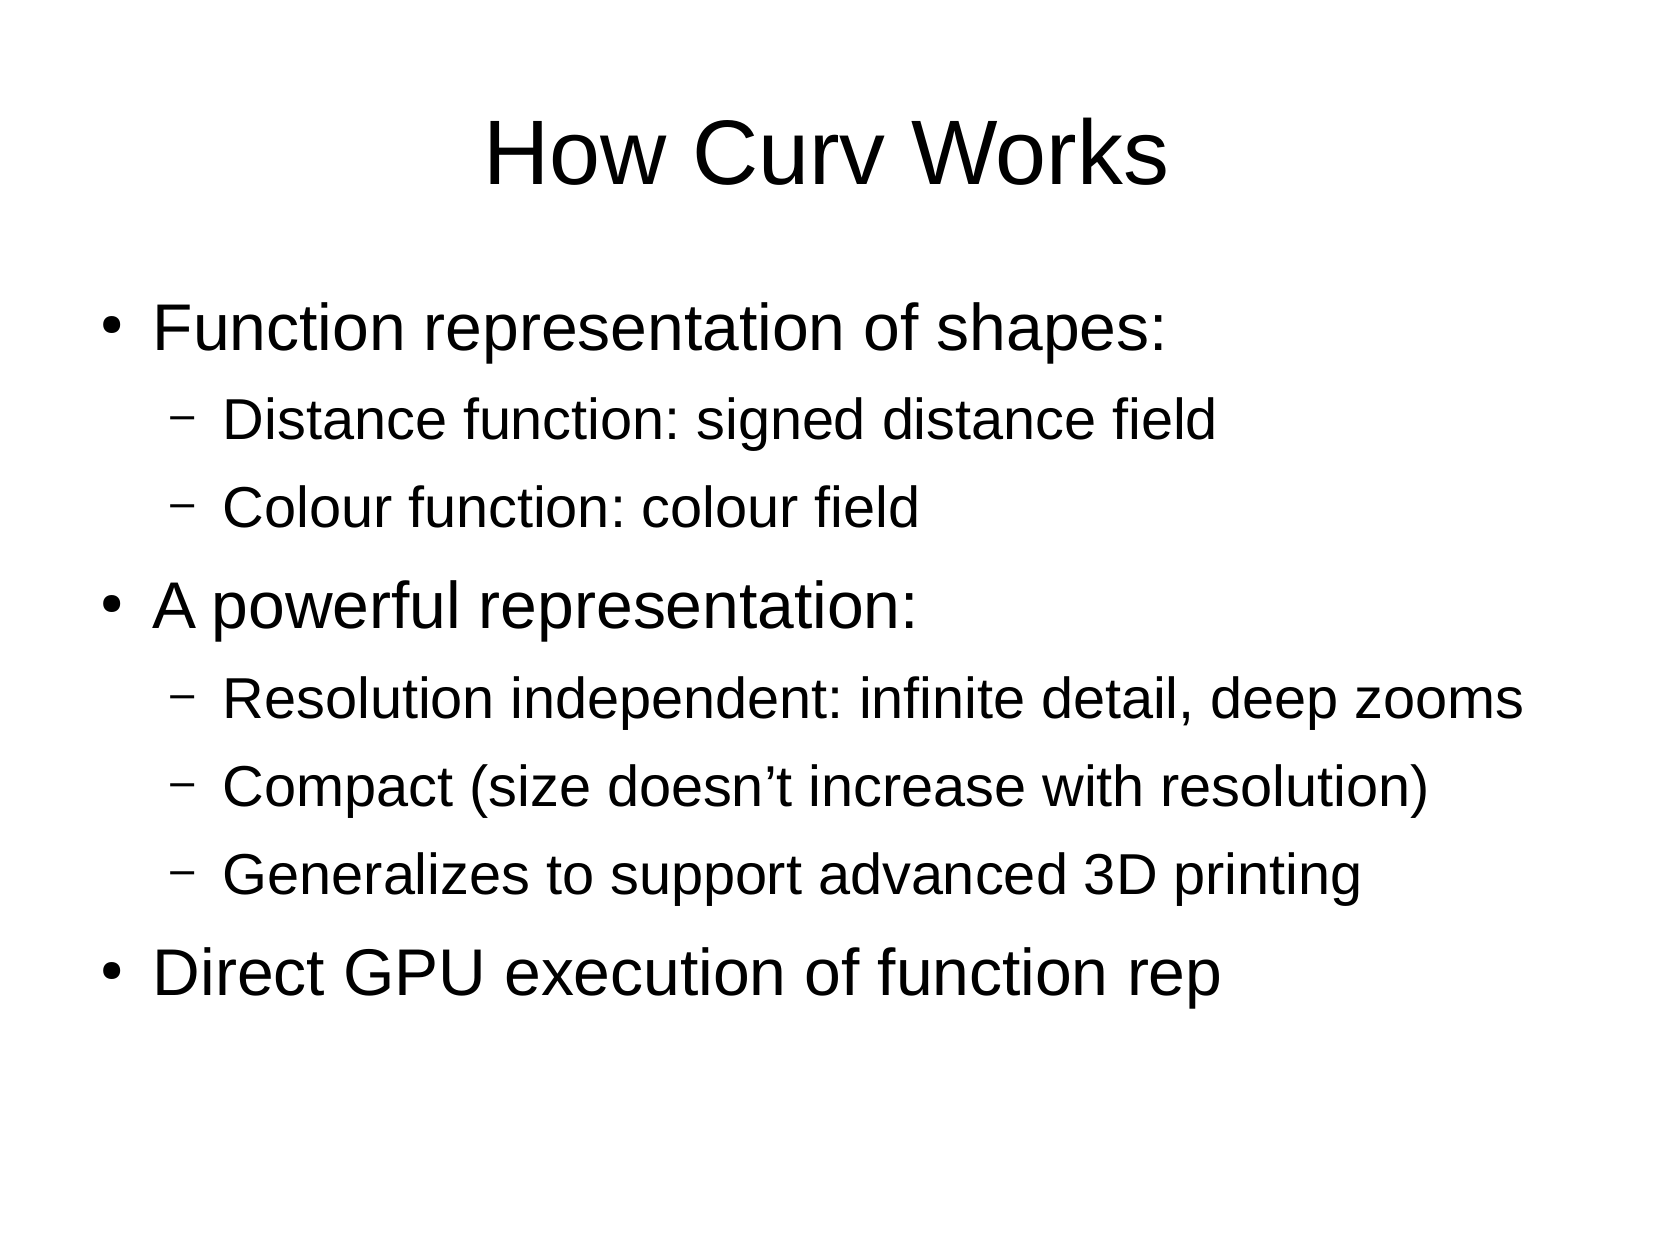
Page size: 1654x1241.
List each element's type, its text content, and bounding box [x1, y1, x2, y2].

title How Curv Works [82, 49, 1571, 257]
list Function representation of shapes: Distance function: signed distance field Colour function: colour field A powerful representation: Resolution independent: infinite detail, deep zooms Compact (size doesn’t increase with resolution) Generalizes to support advanced 3D printing Direct GPU execution of function rep [82, 290, 1571, 1010]
